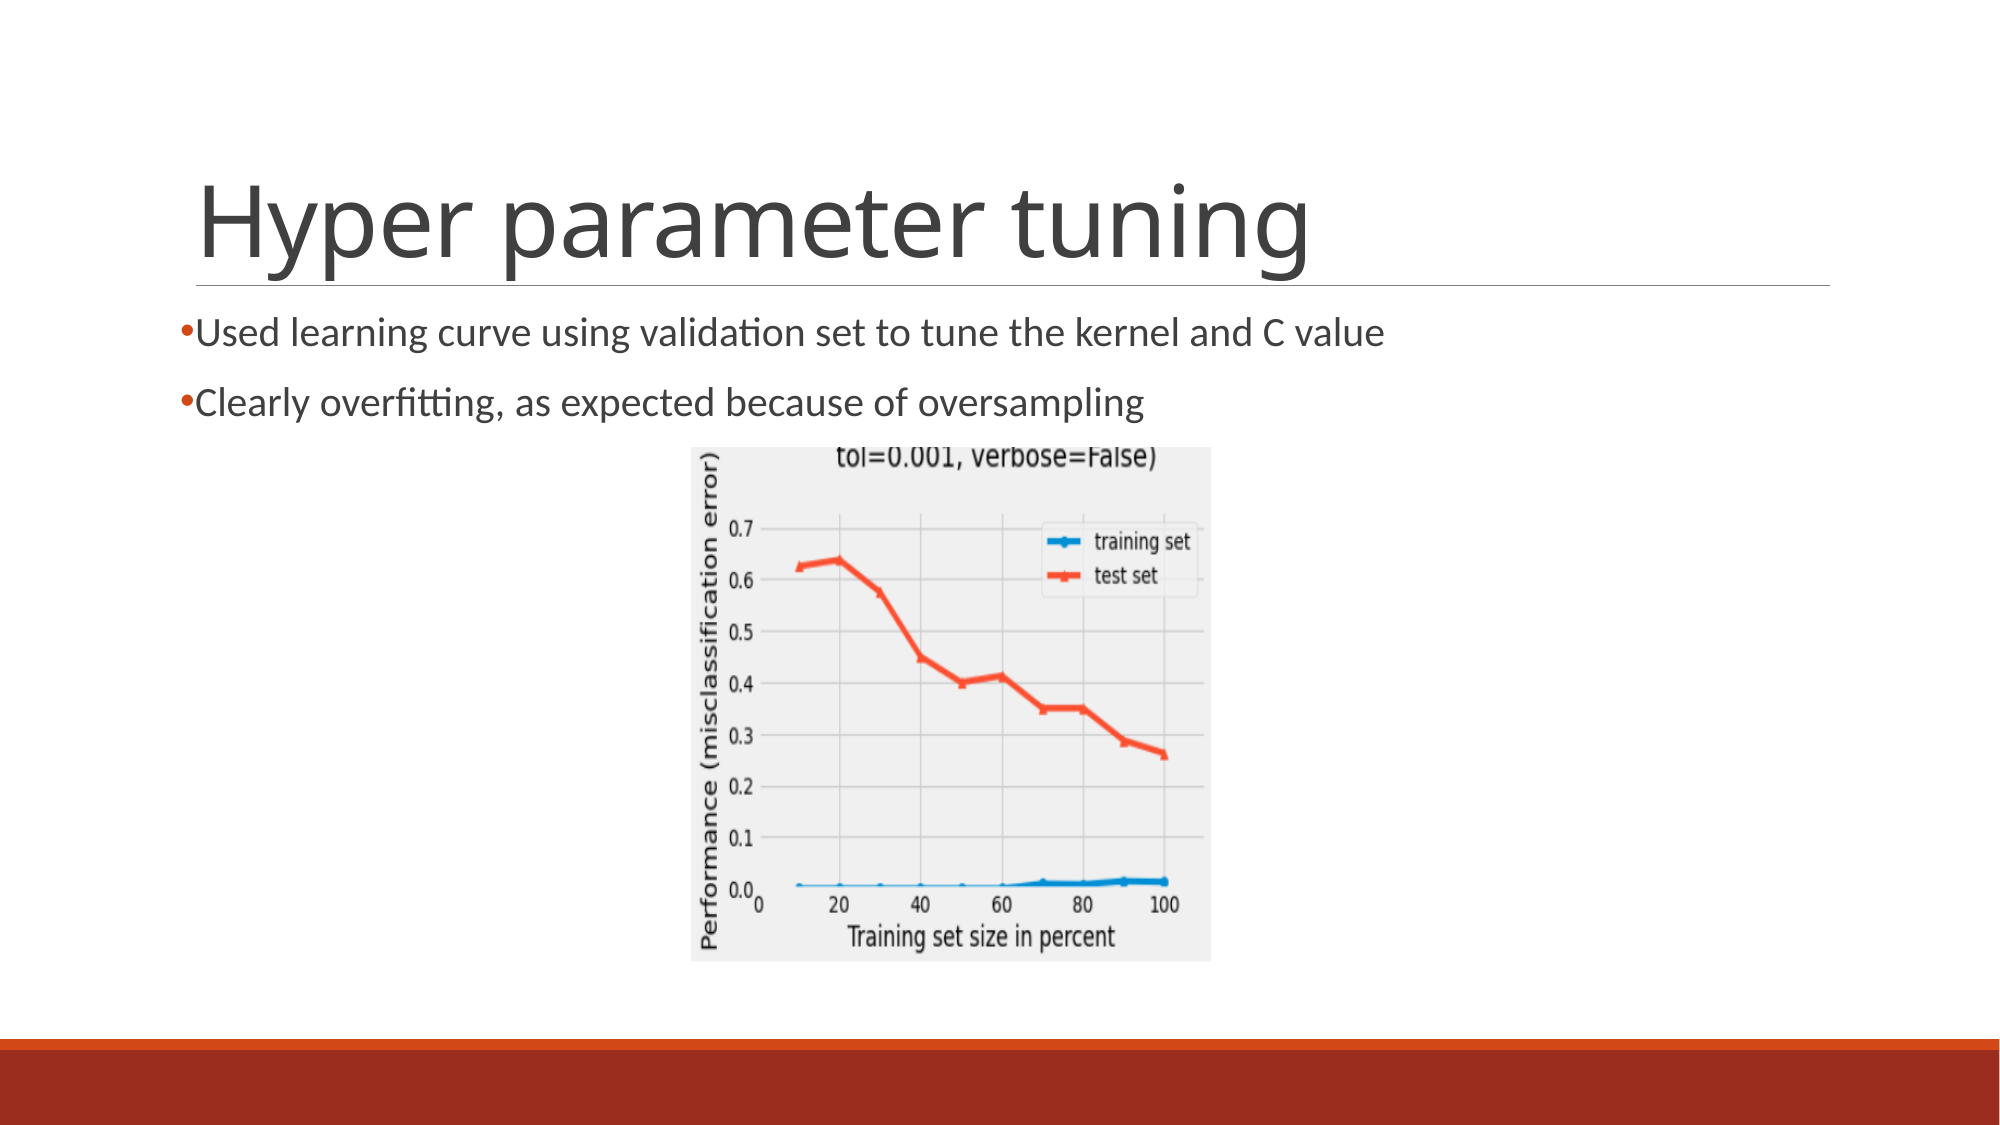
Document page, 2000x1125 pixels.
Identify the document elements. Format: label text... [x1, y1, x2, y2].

title Hyper parameter tuning [179, 47, 1830, 286]
list Used learning curve using validation set to tune the kernel and C value Clearly overfitting, as expected because of oversampling [179, 302, 1830, 963]
picture [691, 447, 1211, 963]
